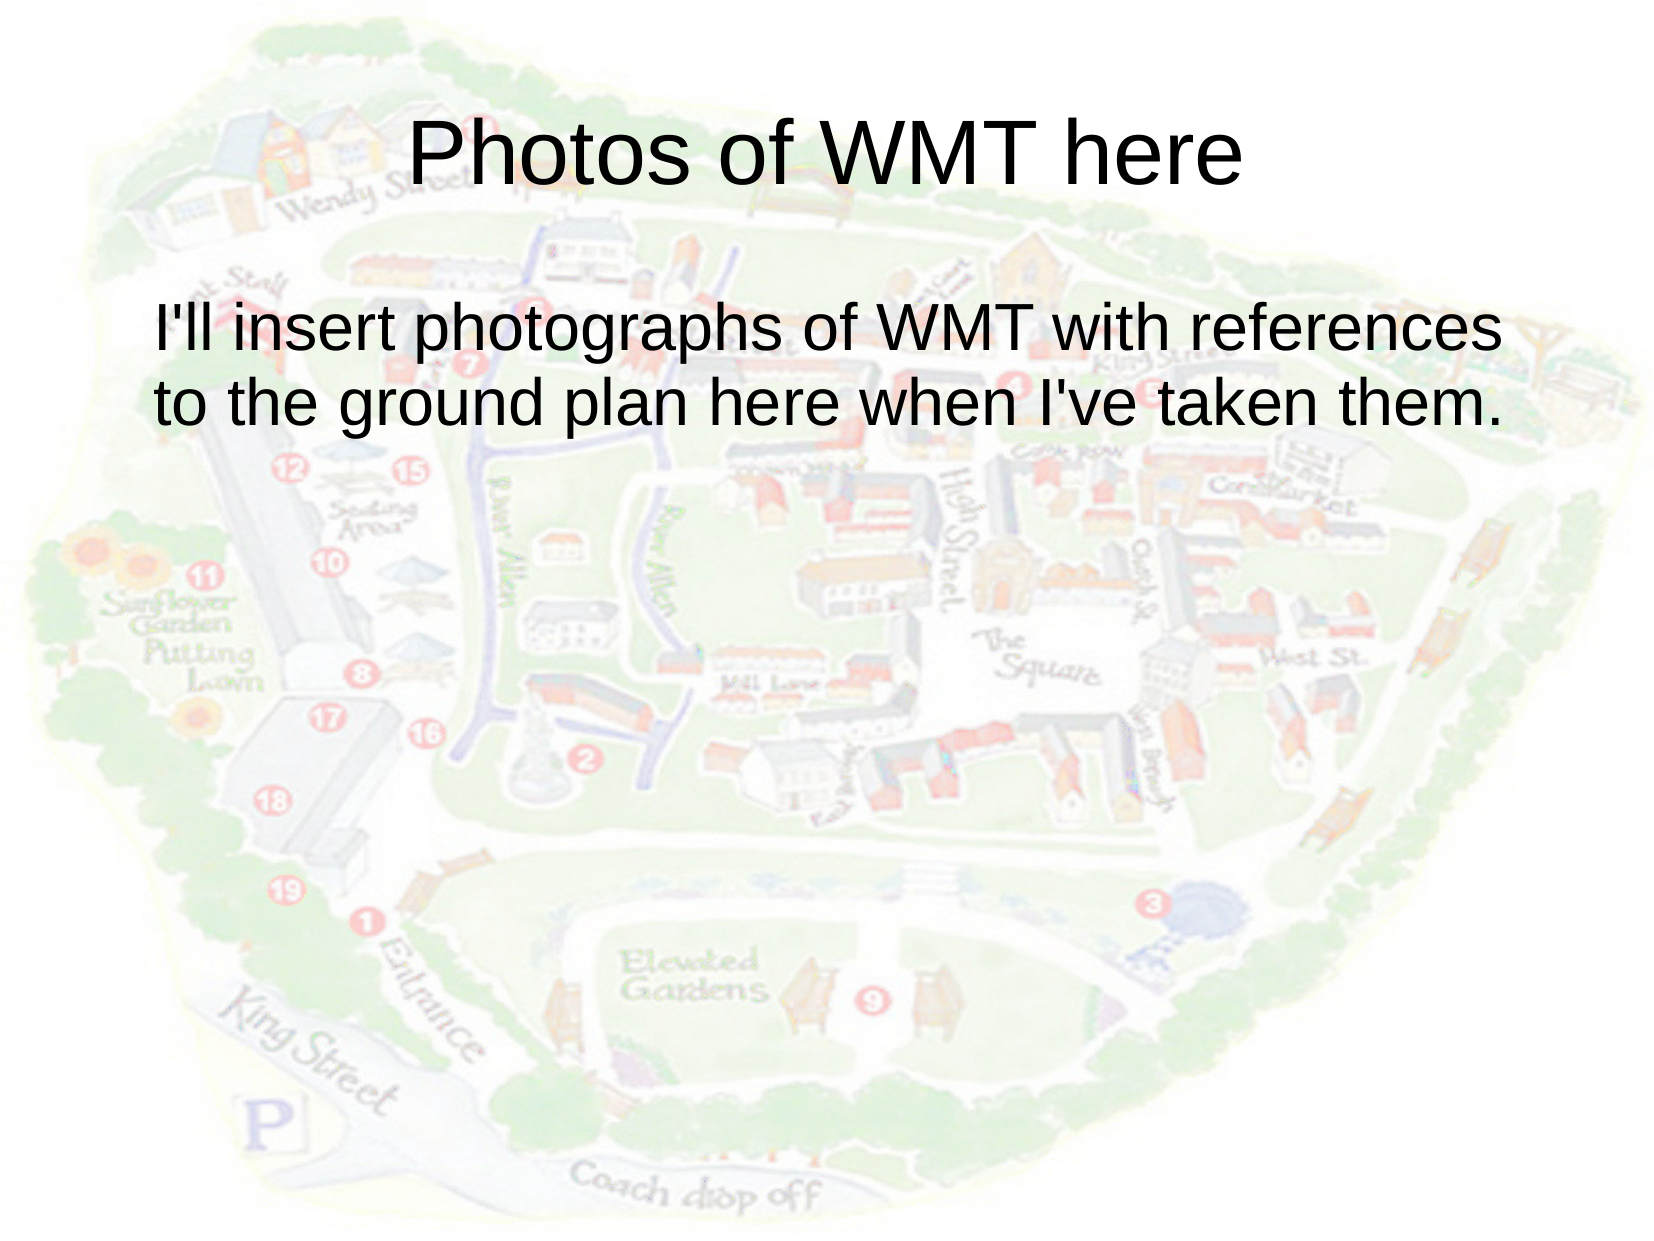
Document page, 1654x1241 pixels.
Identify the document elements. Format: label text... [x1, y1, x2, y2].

title Photos of WMT here [82, 49, 1571, 257]
list I'll insert photographs of WMT with references to the ground plan here when I've taken them. [82, 290, 1571, 1010]
picture [0, 0, 1654, 1241]
